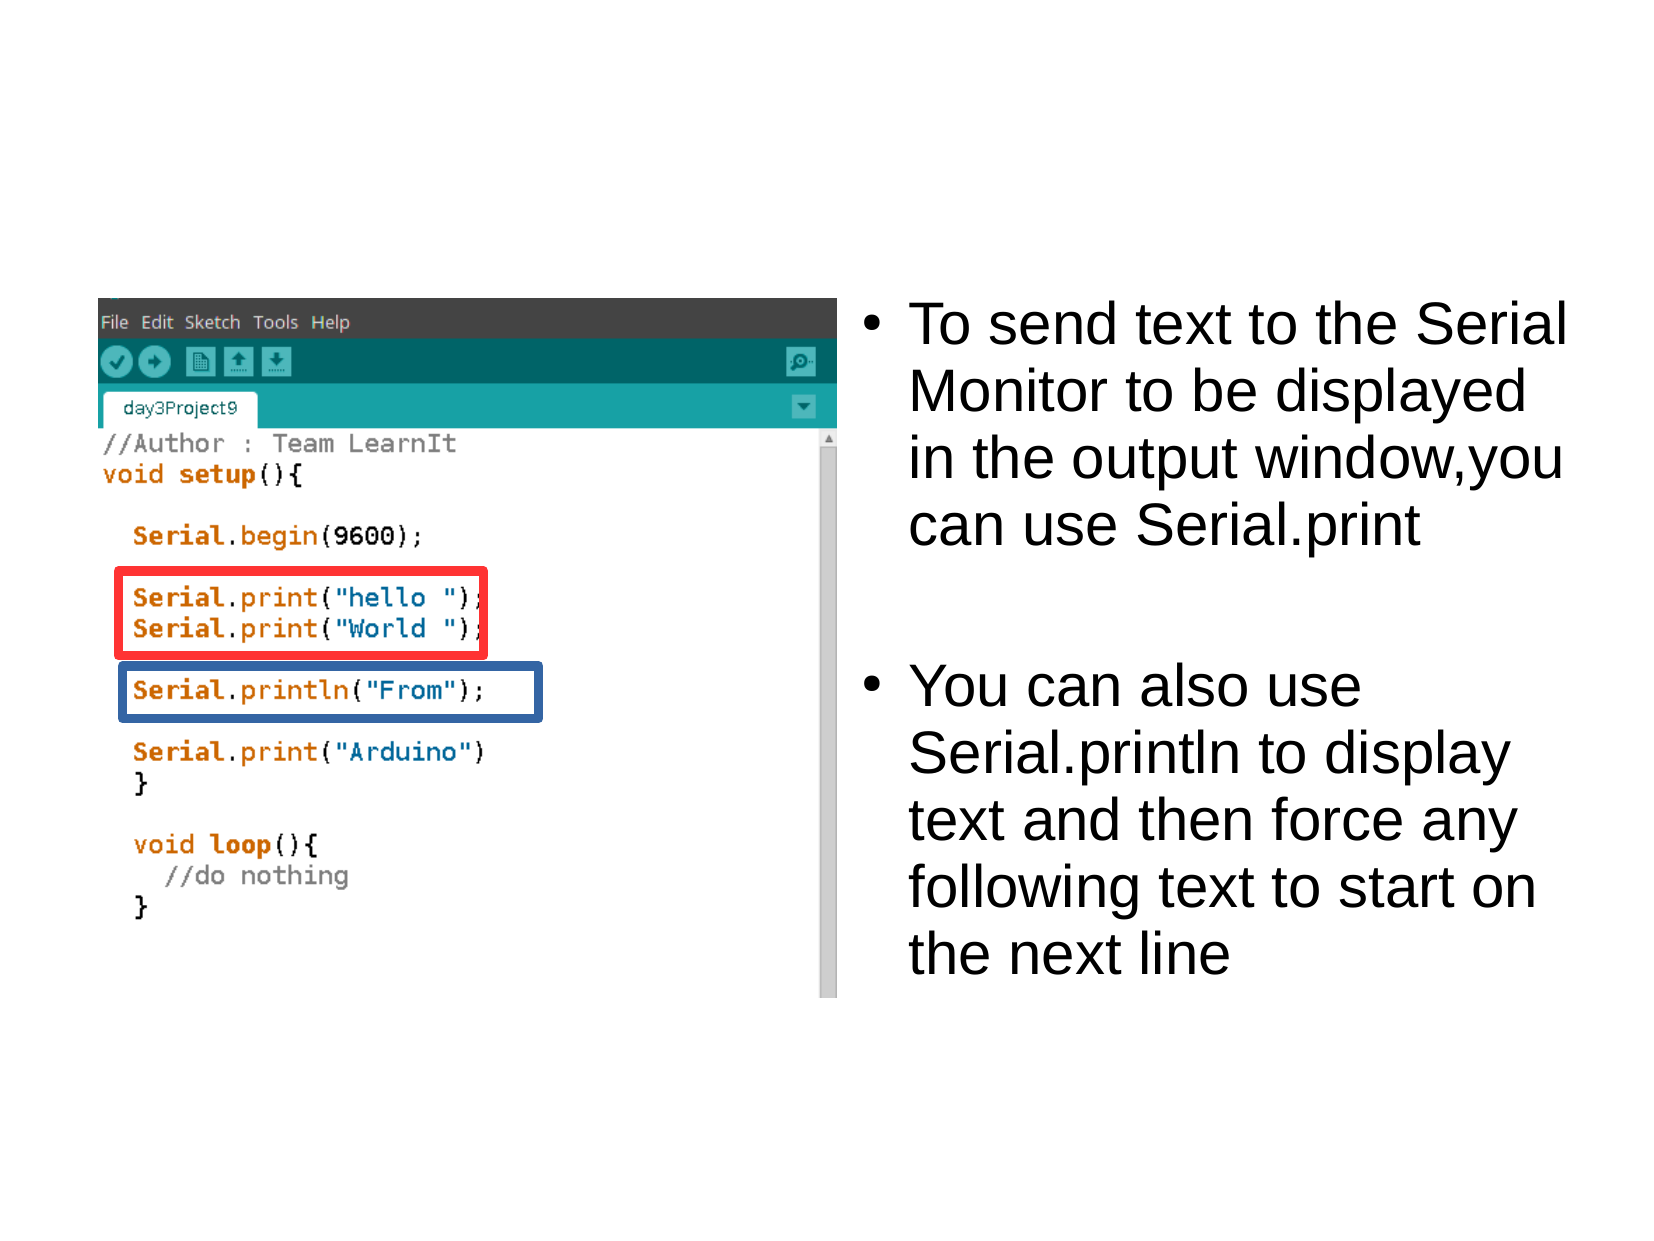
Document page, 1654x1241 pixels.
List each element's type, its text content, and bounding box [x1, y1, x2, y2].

picture [98, 298, 837, 998]
list To send text to the Serial Monitor to be displayed in the output window,you can use Serial.print You can also use Serial.println to display text and then force any following text to start on the next line [845, 290, 1572, 1010]
